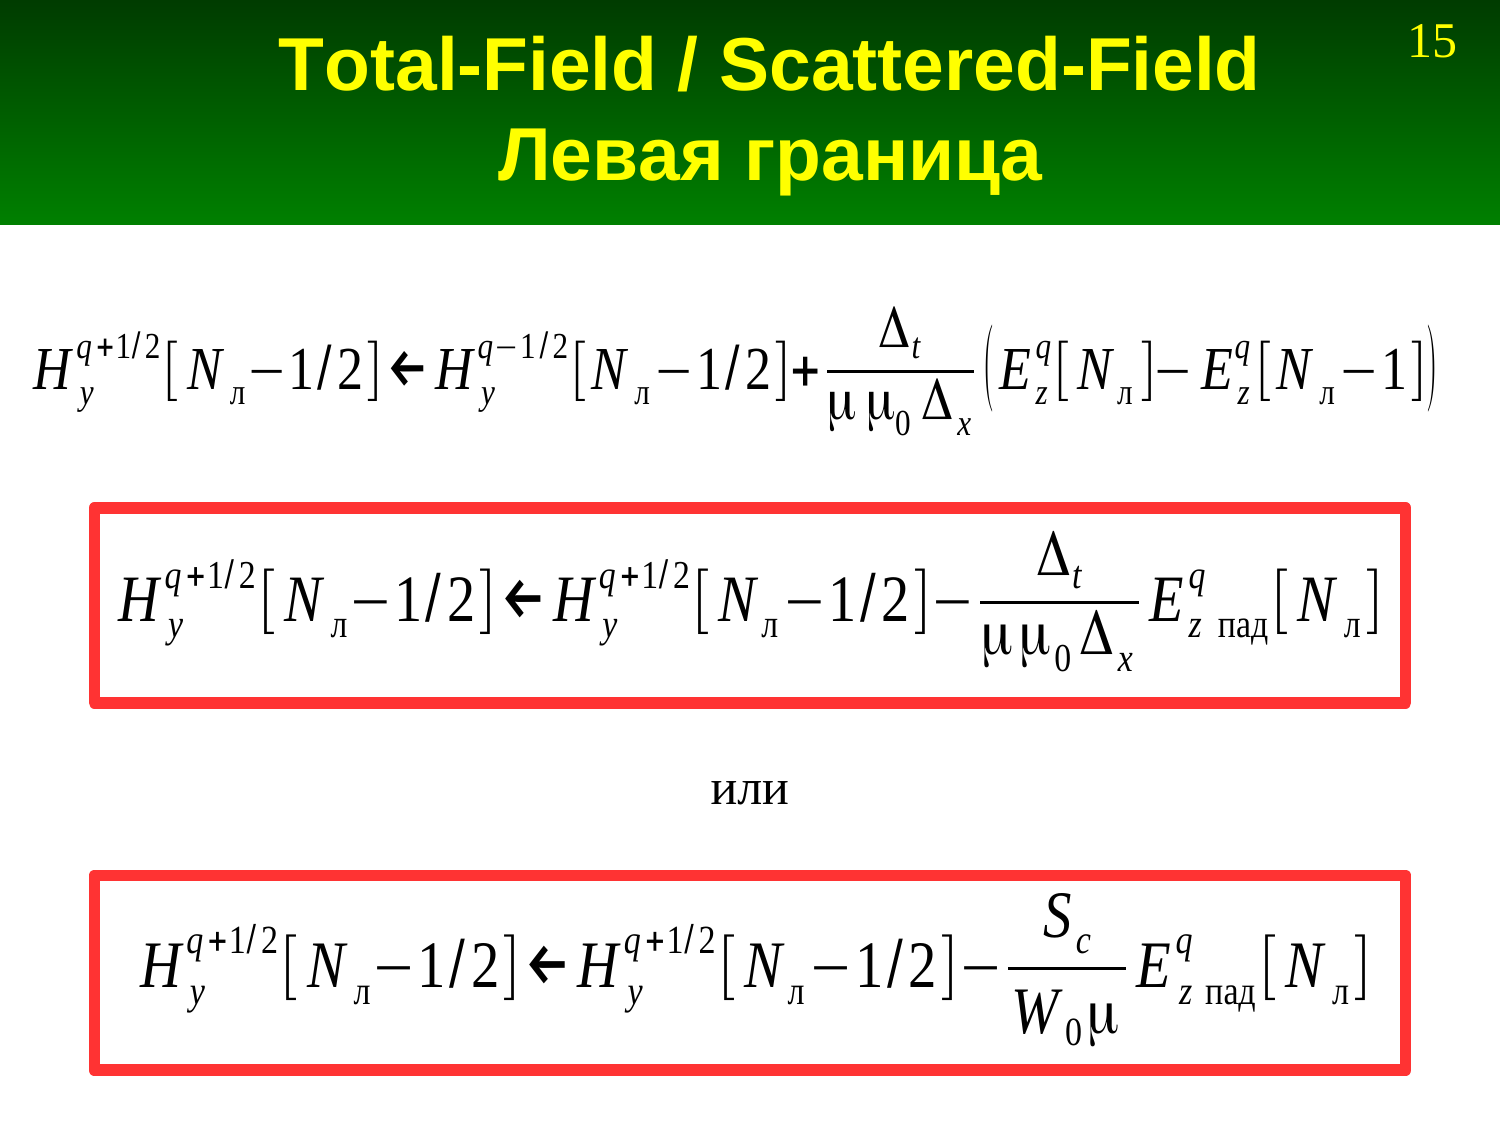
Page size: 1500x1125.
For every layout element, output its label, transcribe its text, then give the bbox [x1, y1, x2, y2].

title Total-Field / Scattered-Field Левая граница [100, 7, 1441, 204]
chart [122, 881, 1384, 1057]
chart [17, 301, 1451, 443]
chart [101, 525, 1395, 680]
text_box или [695, 747, 805, 823]
